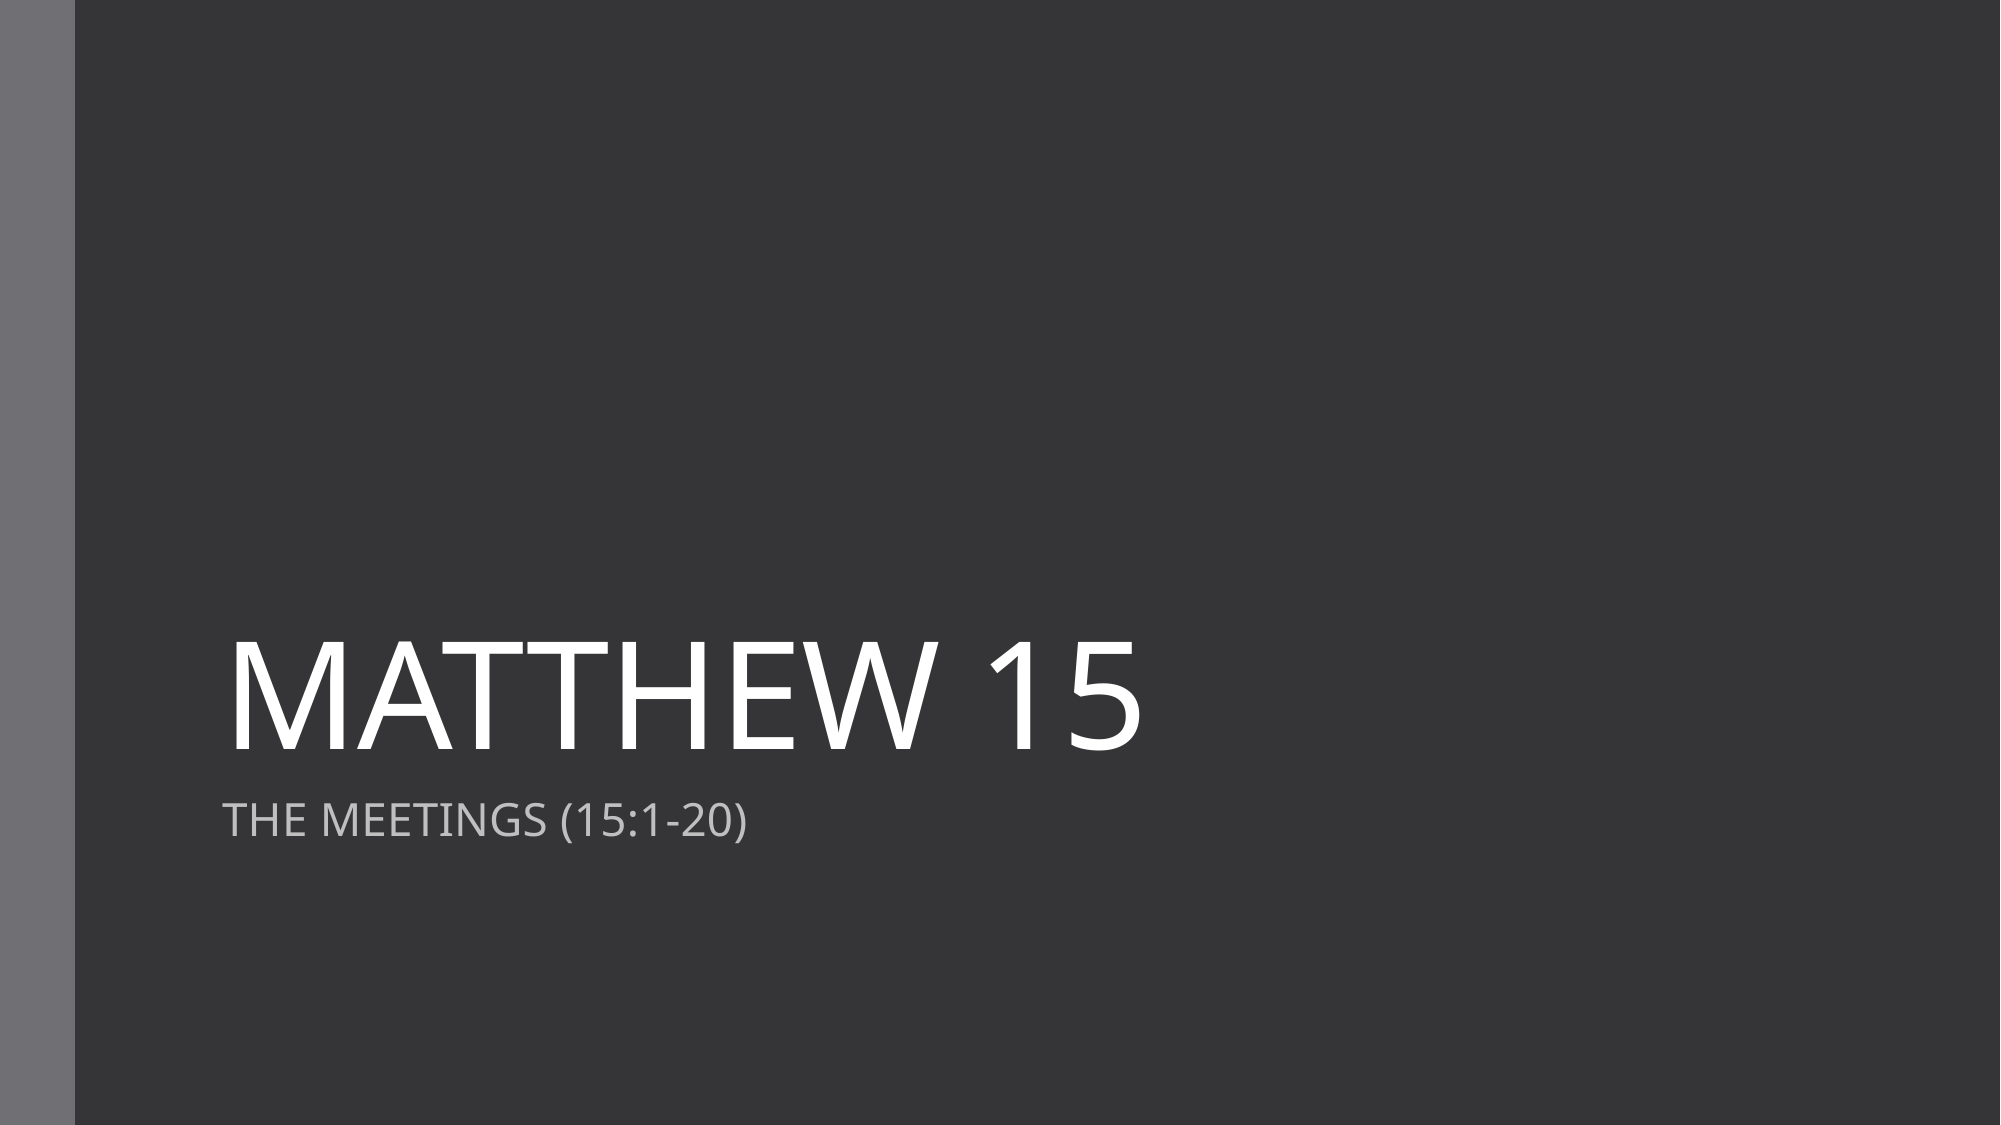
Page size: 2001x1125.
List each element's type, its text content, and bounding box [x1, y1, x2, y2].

title MATTHEW 15 [206, 124, 1752, 787]
subtitle THE MEETINGS (15:1-20) [206, 787, 1752, 1066]
